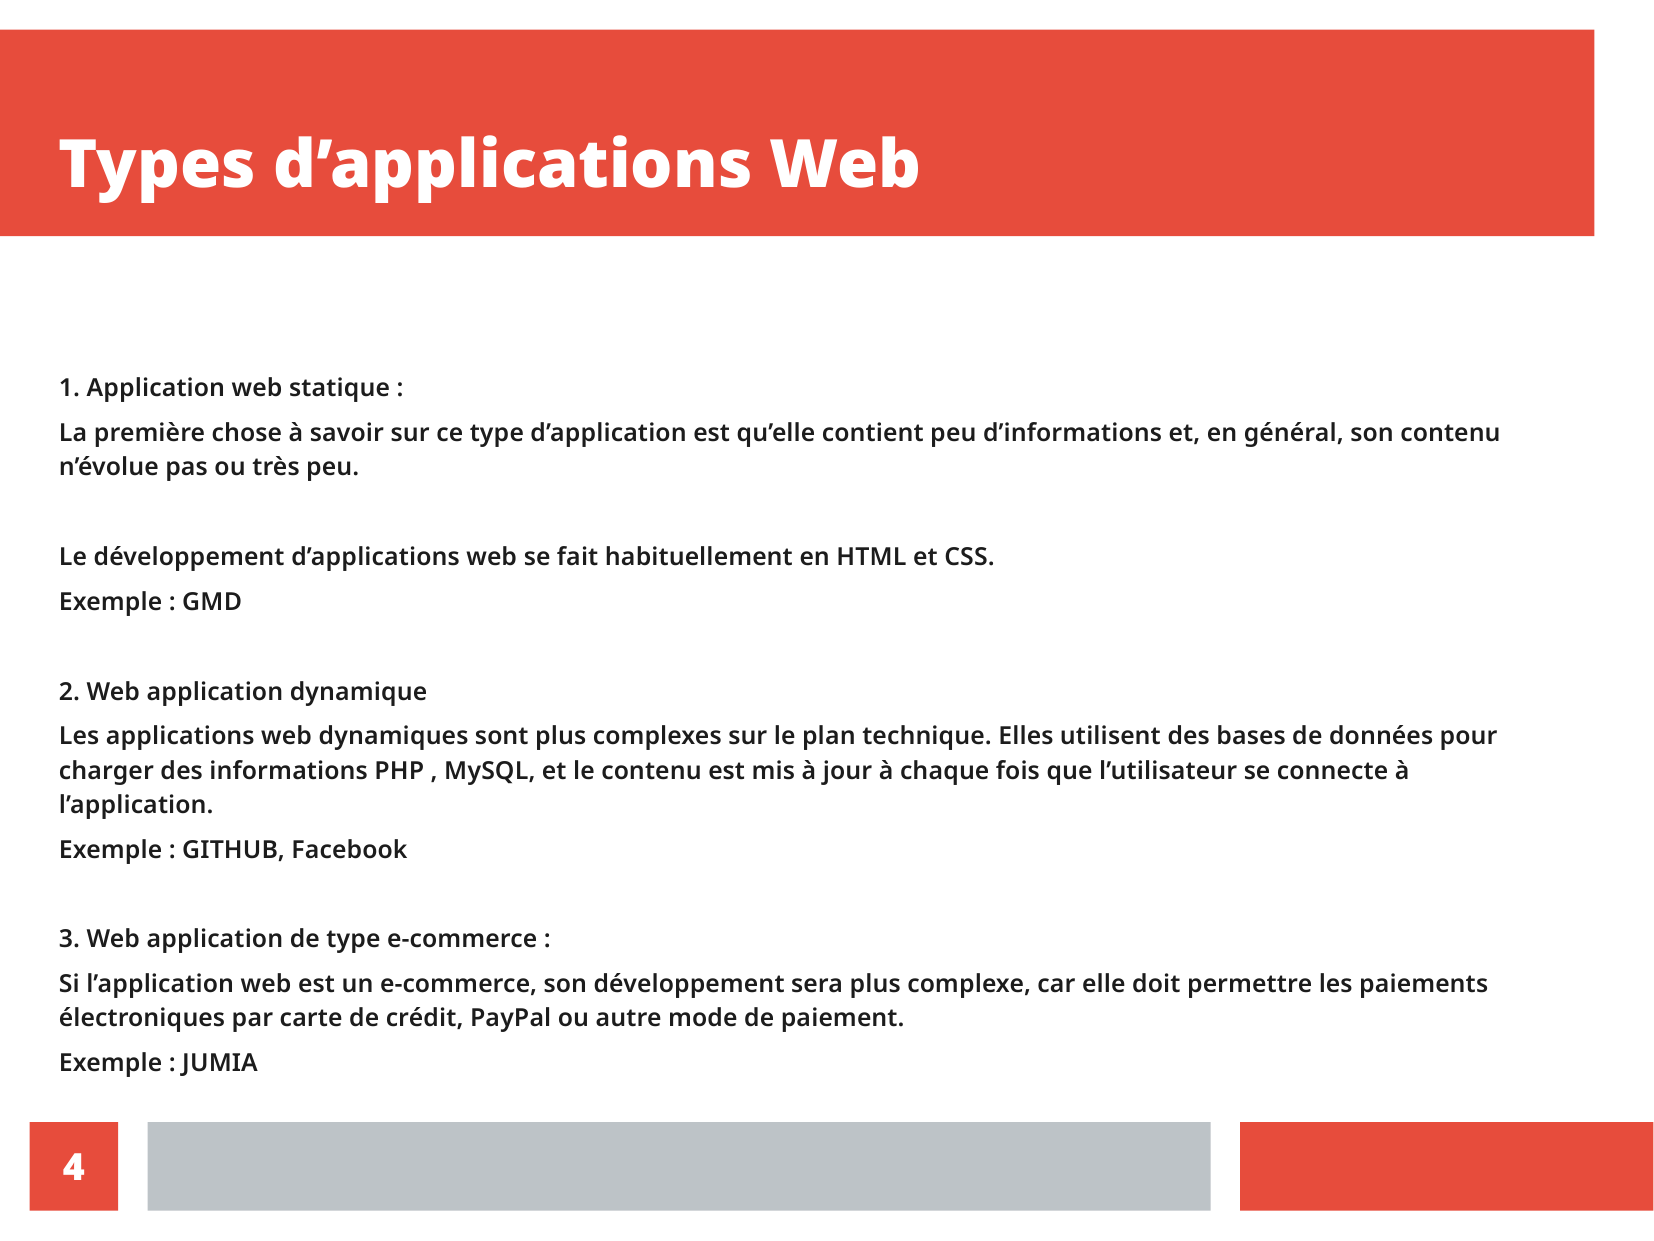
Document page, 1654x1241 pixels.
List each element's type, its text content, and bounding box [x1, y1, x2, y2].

title Types d’applications Web [59, 59, 1595, 207]
list 1. Application web statique : La première chose à savoir sur ce type d’application est qu’elle contient peu d’informations et, en général, son contenu n’évolue pas ou très peu. Le développement d’applications web se fait habituellement en HTML et CSS. Exemple : GMD 2. Web application dynamique Les applications web dynamiques sont plus complexes sur le plan technique. Elles utilisent des bases de données pour charger des informations PHP , MySQL, et le contenu est mis à jour à chaque fois que l’utilisateur se connecte à l’application. Exemple : GITHUB, Facebook 3. Web application de type e-commerce : Si l’application web est un e-commerce, son développement sera plus complexe, car elle doit permettre les paiements électroniques par carte de crédit, PayPal ou autre mode de paiement. Exemple : JUMIA [59, 324, 1565, 1093]
